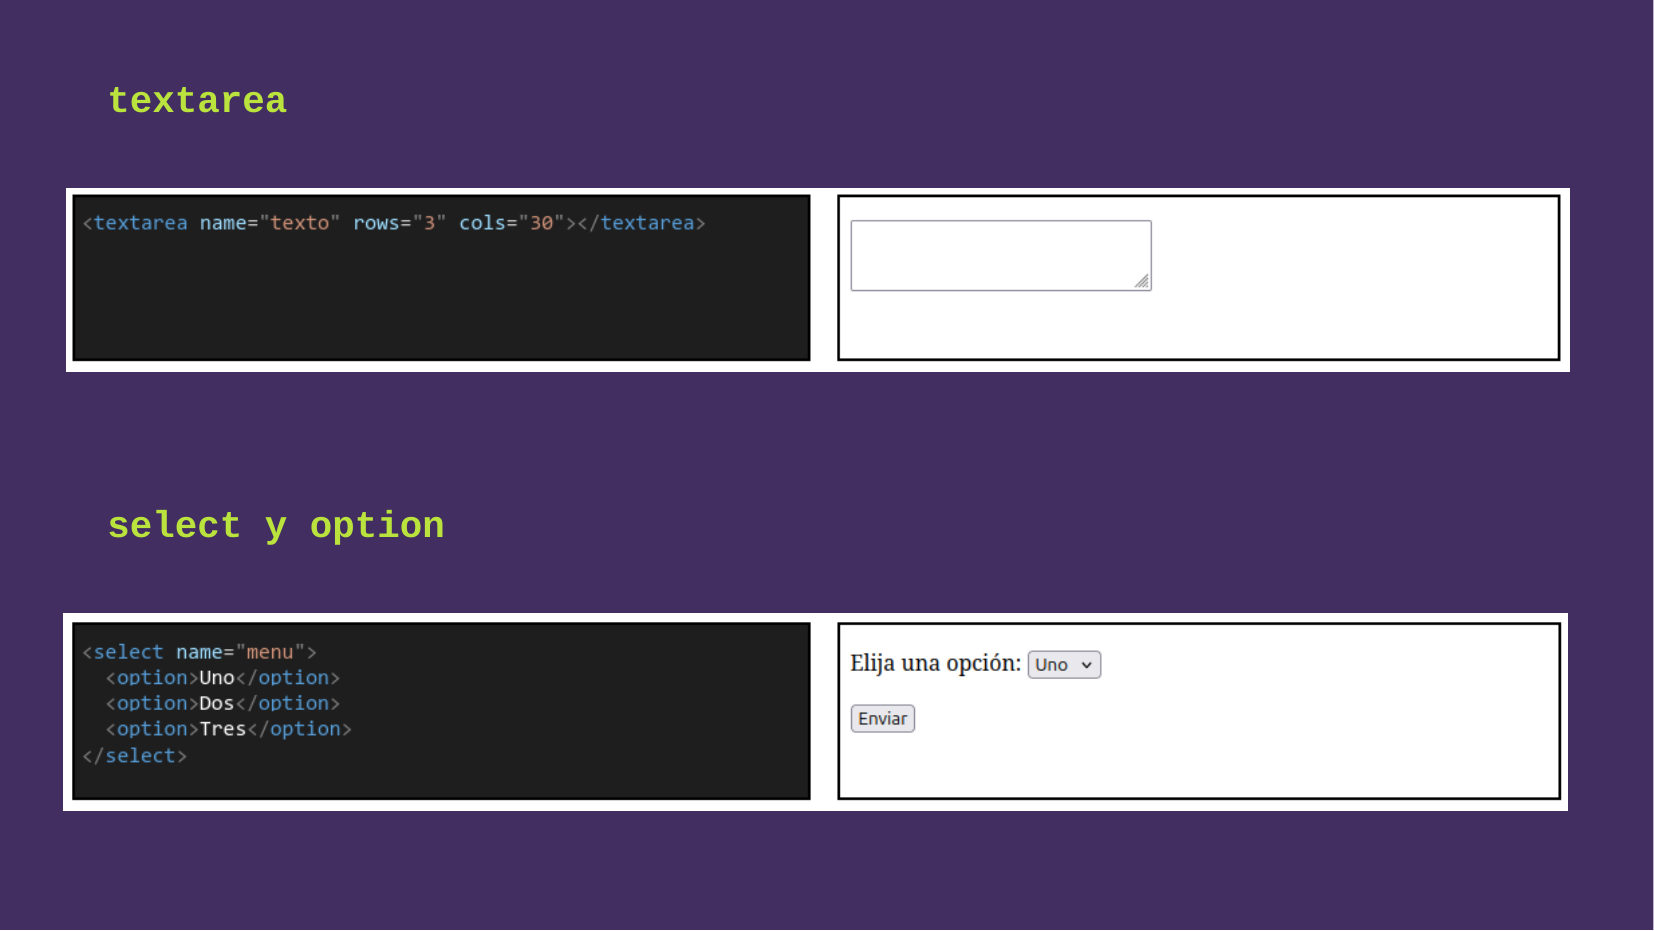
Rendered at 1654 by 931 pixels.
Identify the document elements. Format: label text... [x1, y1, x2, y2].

list textarea select y option [62, 78, 1428, 837]
picture [66, 188, 1570, 372]
picture [63, 613, 1568, 811]
